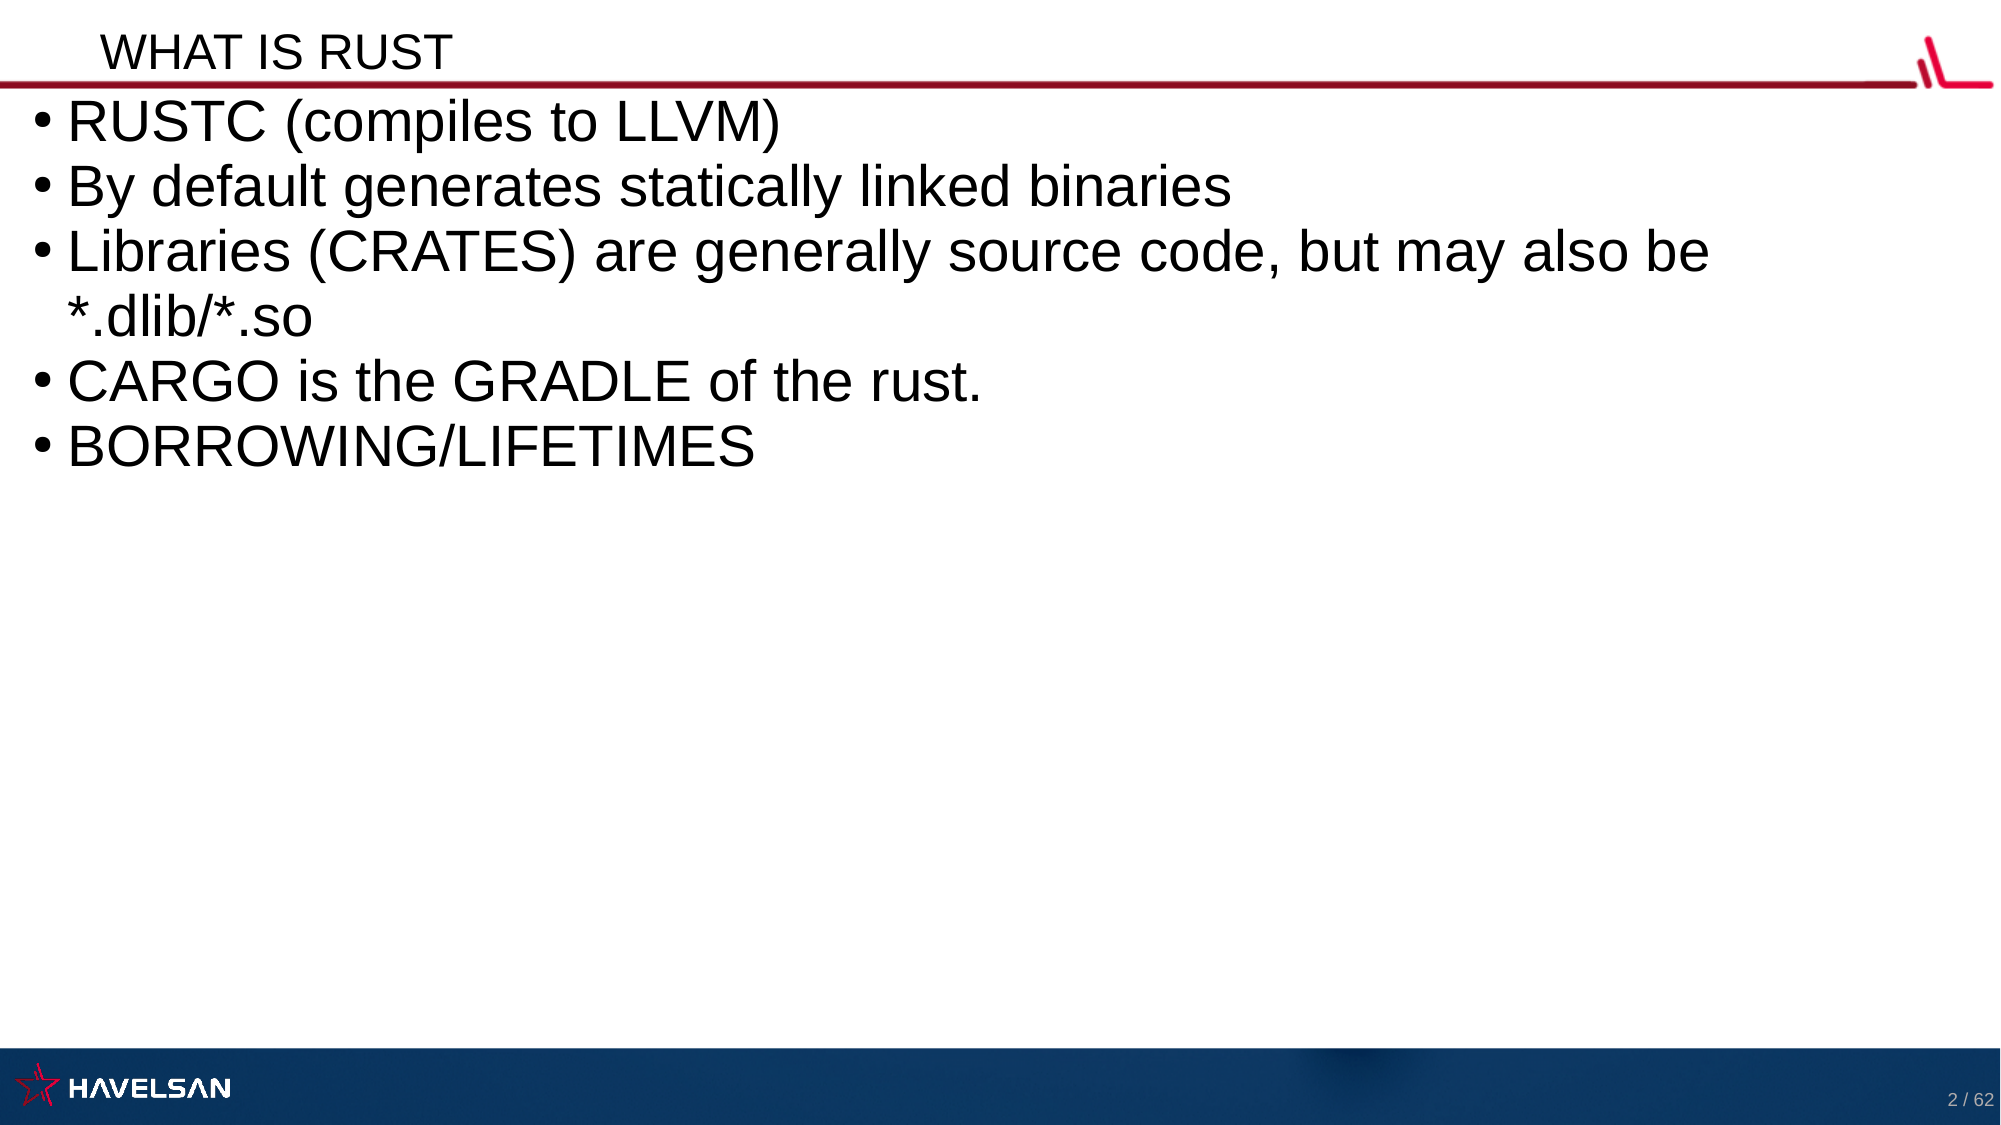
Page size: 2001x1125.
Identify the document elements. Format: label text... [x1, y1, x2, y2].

picture [0, 0, 2001, 1125]
text_box RUSTC (compiles to LLVM) By default generates statically linked binaries Libraries (CRATES) are generally source code, but may also be *.dlib/*.so CARGO is the GRADLE of the rust. BORROWING/LIFETIMES [17, 81, 1931, 982]
title WHAT IS RUST [99, 44, 1686, 55]
